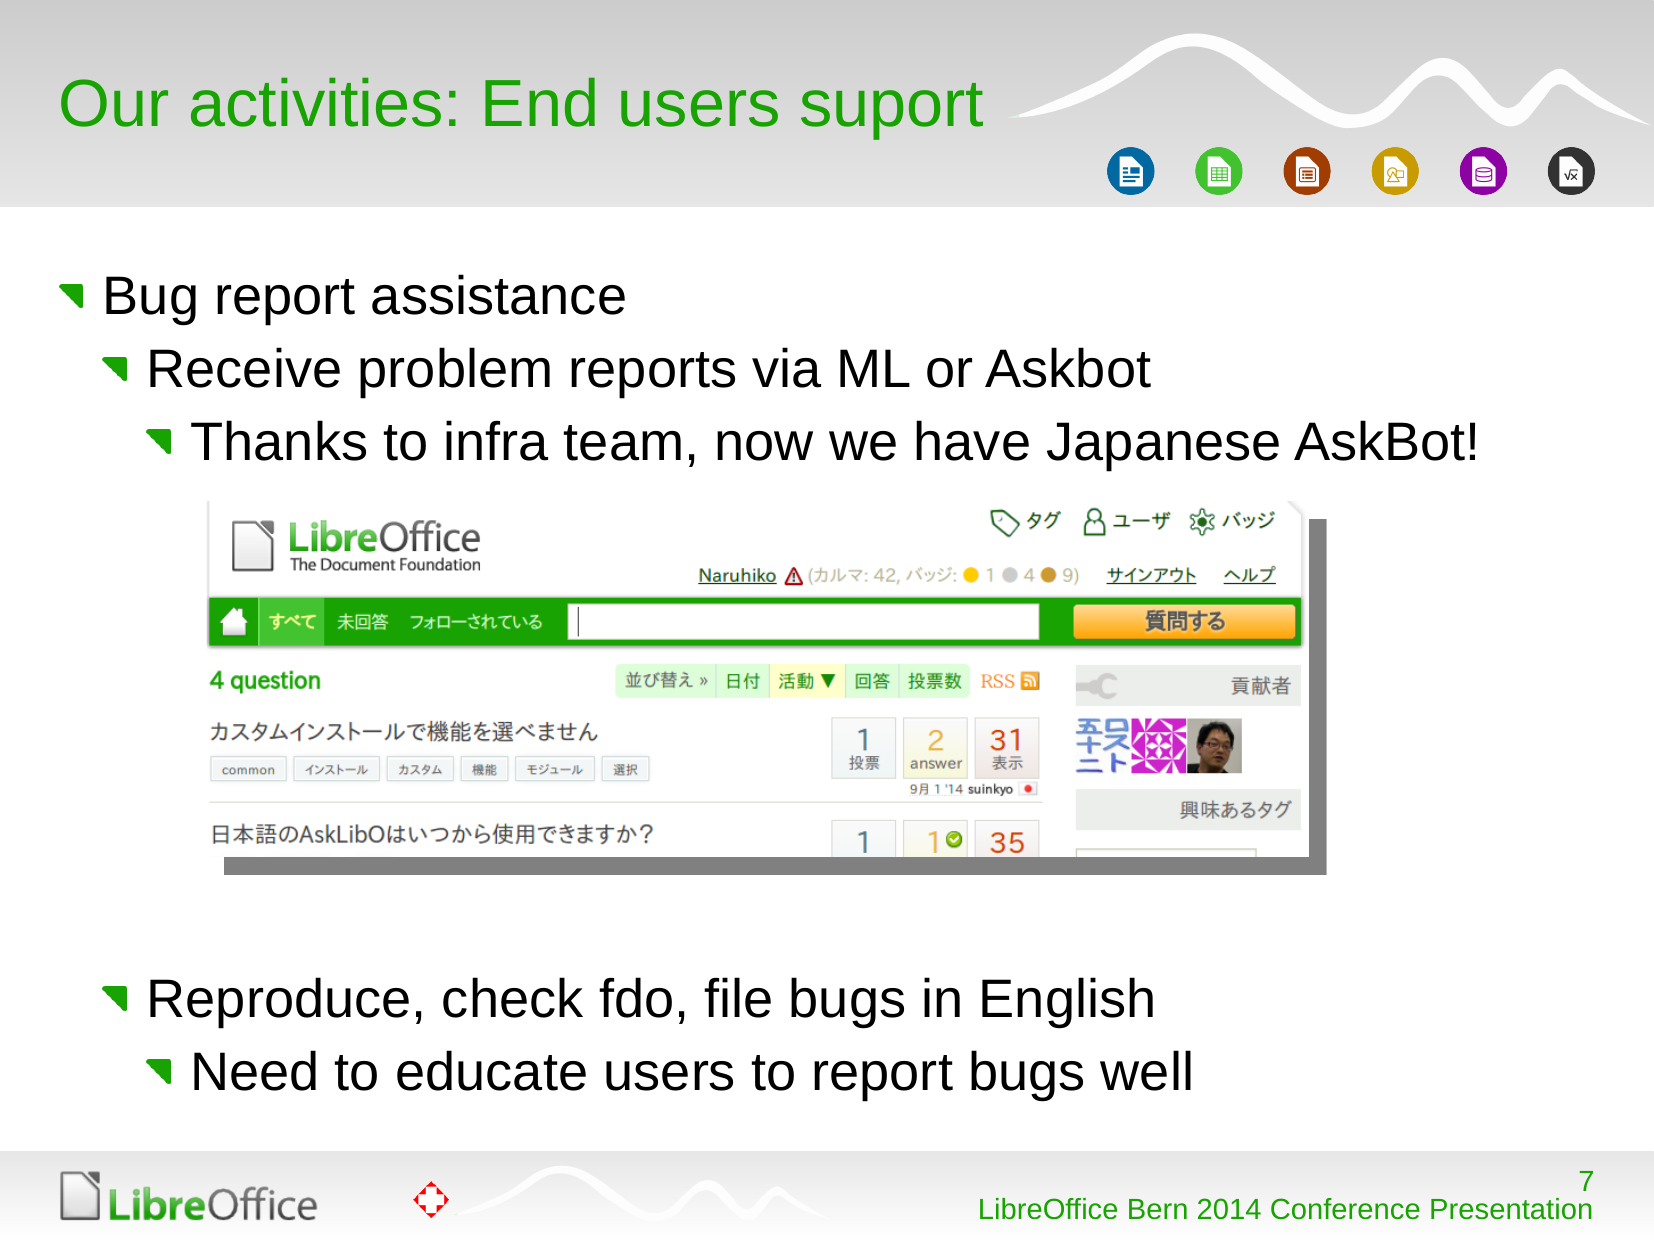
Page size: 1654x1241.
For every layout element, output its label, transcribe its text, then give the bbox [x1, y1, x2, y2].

picture [1107, 147, 1595, 195]
picture [41, 1152, 337, 1240]
list Bug report assistance Receive problem reports via ML or Askbot Thanks to infra team, now we have Japanese AskBot! Reproduce, check fdo, file bugs in English Need to educate users to report bugs well [59, 265, 1595, 1106]
picture [1034, 29, 1654, 131]
picture [413, 1163, 833, 1223]
title Our activities: End users suport [59, 29, 1034, 178]
picture [206, 501, 1309, 857]
